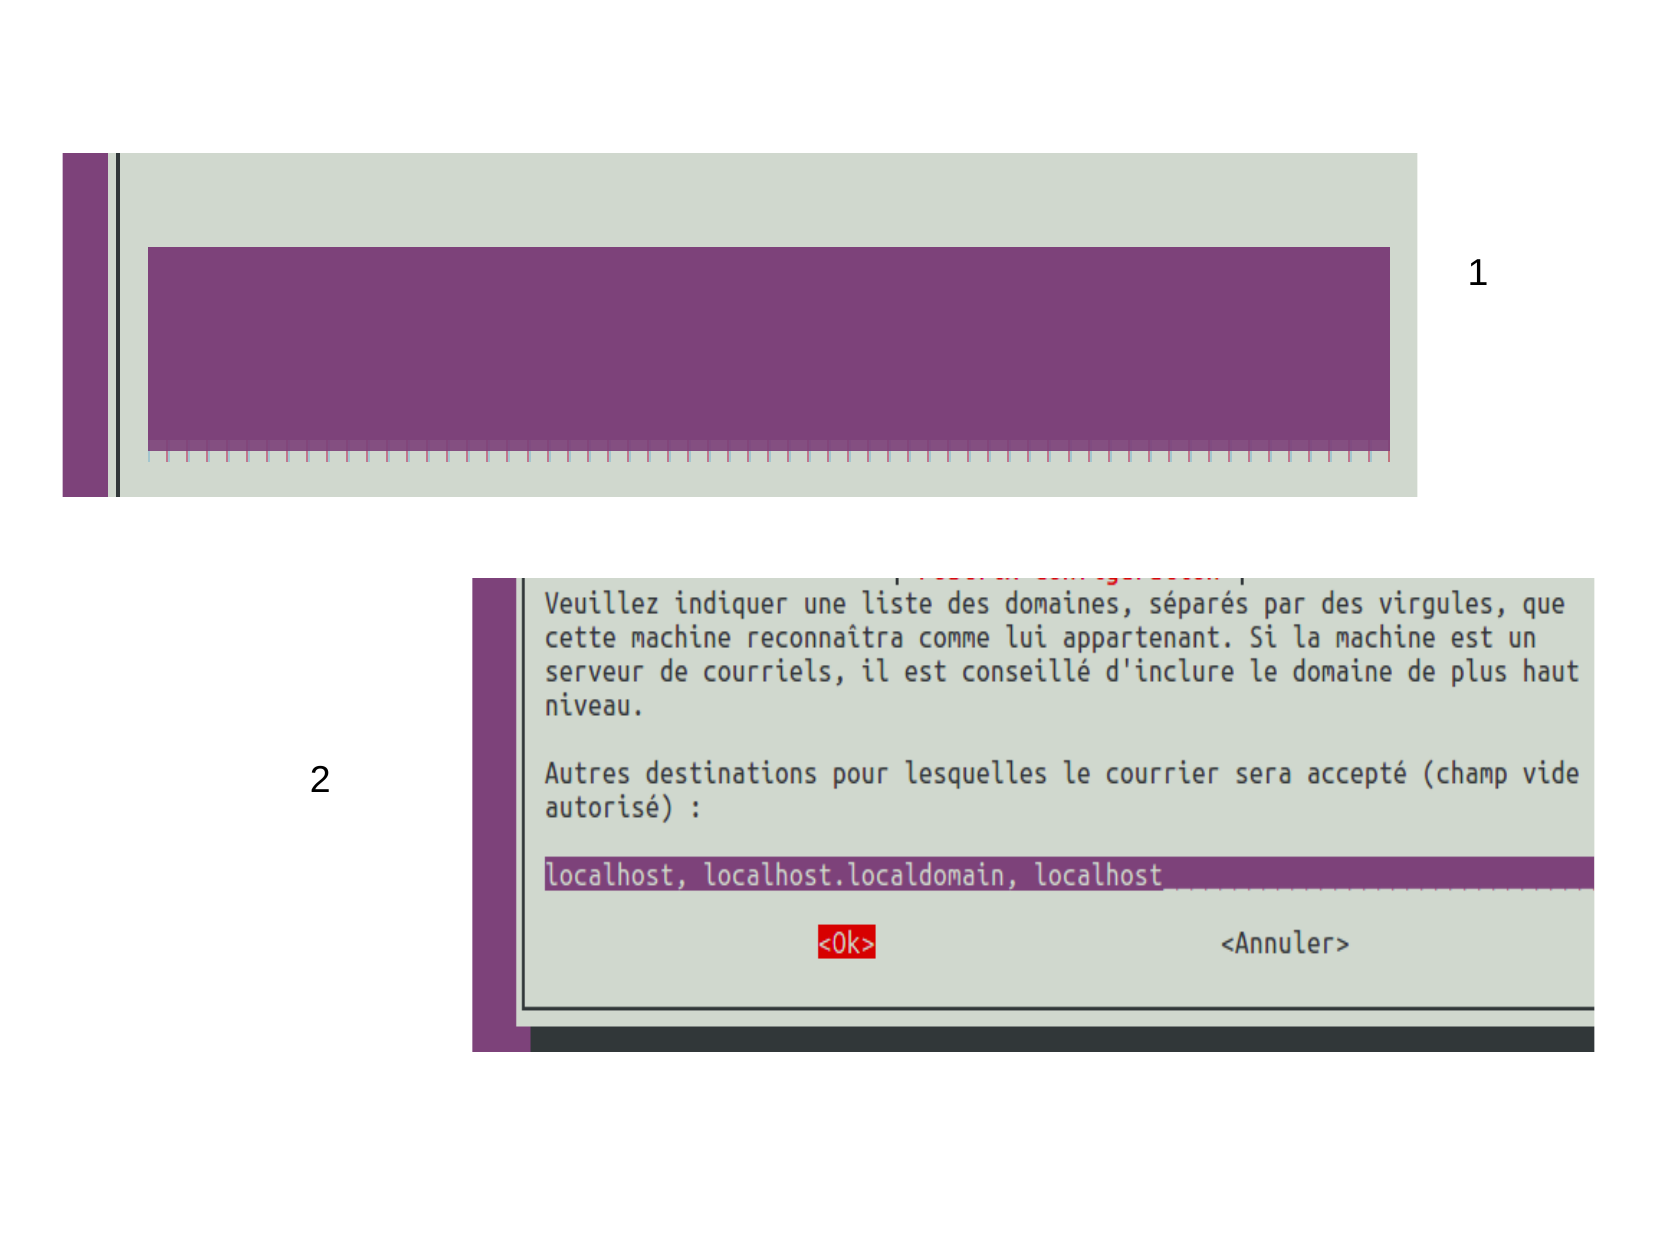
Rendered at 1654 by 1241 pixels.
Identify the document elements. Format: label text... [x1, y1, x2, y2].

text_box 1 [1452, 243, 1571, 343]
picture [472, 578, 1595, 1052]
picture [62, 153, 1418, 497]
text_box 2 [295, 751, 414, 851]
